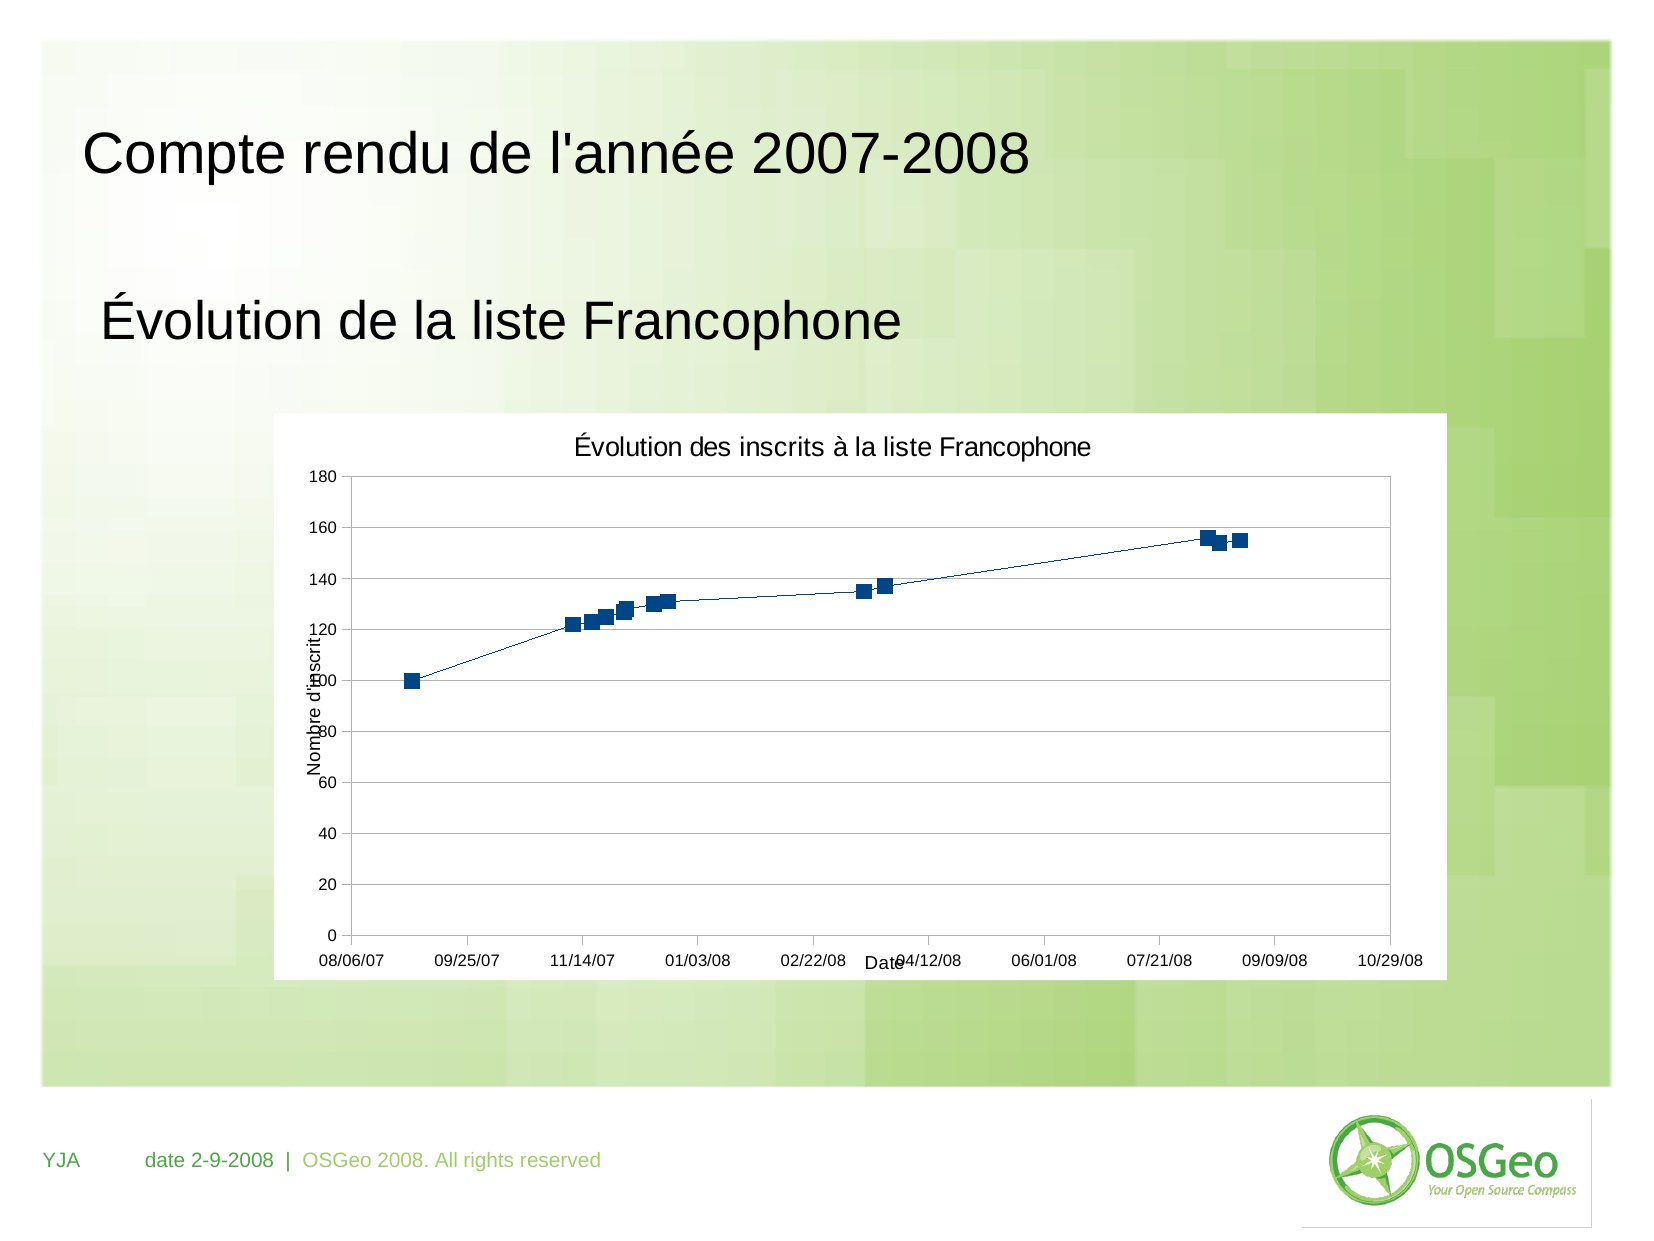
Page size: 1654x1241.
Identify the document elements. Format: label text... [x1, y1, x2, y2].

title Compte rendu de l'année 2007-2008 [82, 49, 1571, 257]
picture [0, 1, 1654, 1239]
list Évolution de la liste Francophone [82, 290, 1571, 1109]
chart [273, 413, 1447, 981]
